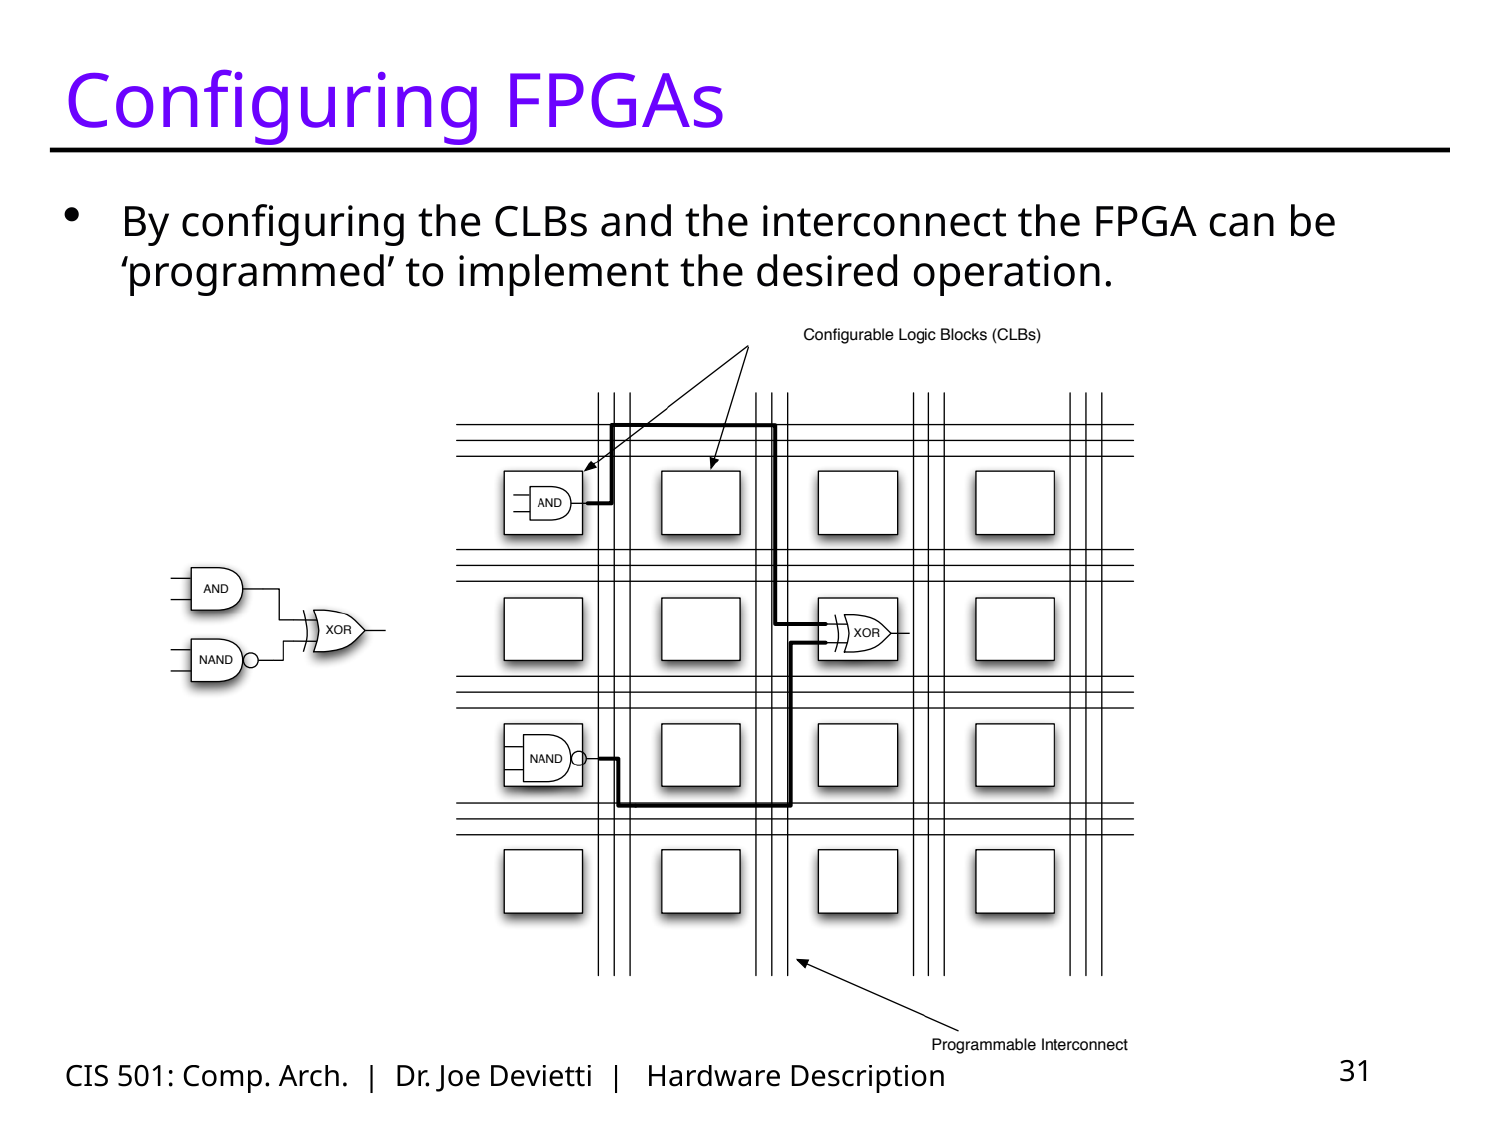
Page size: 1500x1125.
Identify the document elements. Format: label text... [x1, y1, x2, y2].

text_box Configuring FPGAs [49, 37, 1375, 150]
text_box <number> [1074, 1049, 1388, 1100]
picture [154, 312, 1180, 1065]
text_box CIS 501: Comp. Arch. | Dr. Joe Devietti | Hardware Description [49, 1049, 988, 1100]
text_box By configuring the CLBs and the interconnect the FPGA can be ‘programmed’ to implement the desired operation. [49, 187, 1450, 300]
